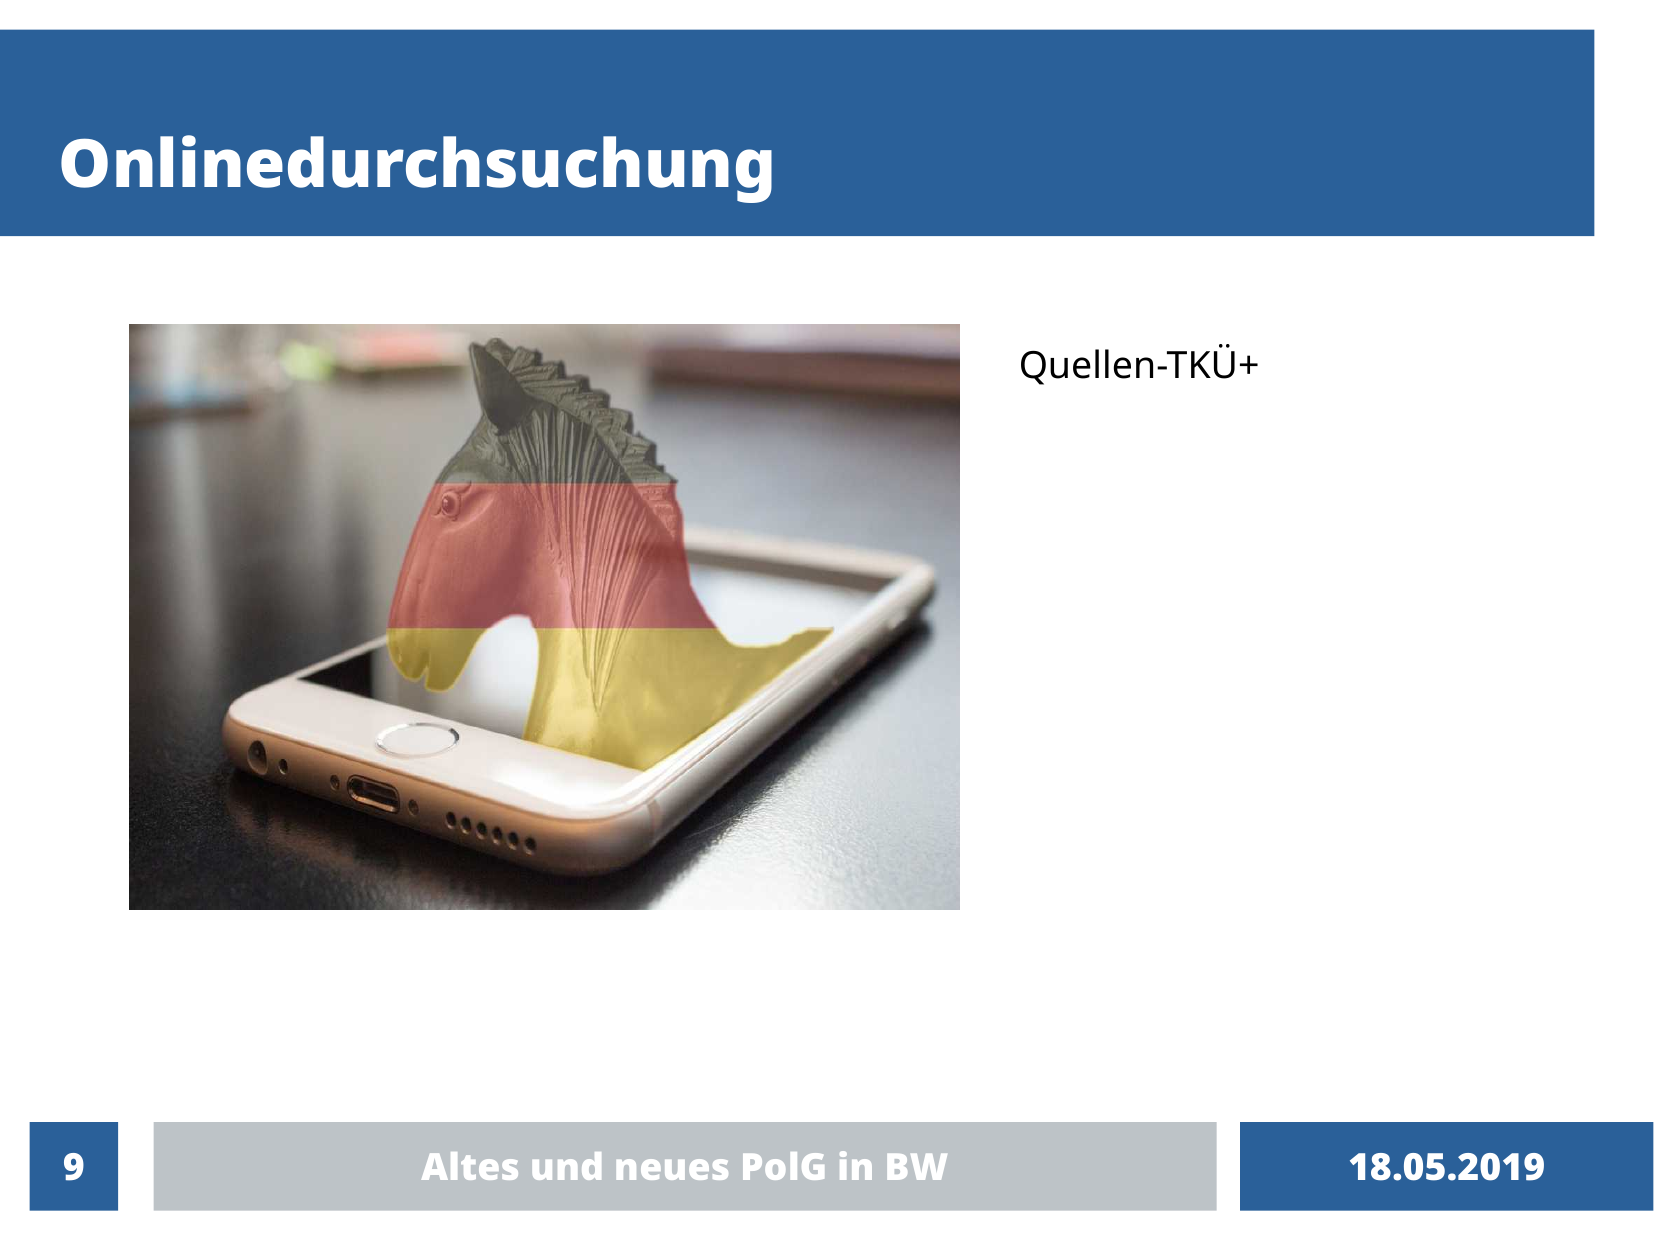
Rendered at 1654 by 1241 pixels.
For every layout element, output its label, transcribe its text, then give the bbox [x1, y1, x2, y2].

text_box Quellen-TKÜ+ [1003, 330, 1630, 607]
picture [129, 324, 960, 910]
title Onlinedurchsuchung [59, 59, 1595, 207]
